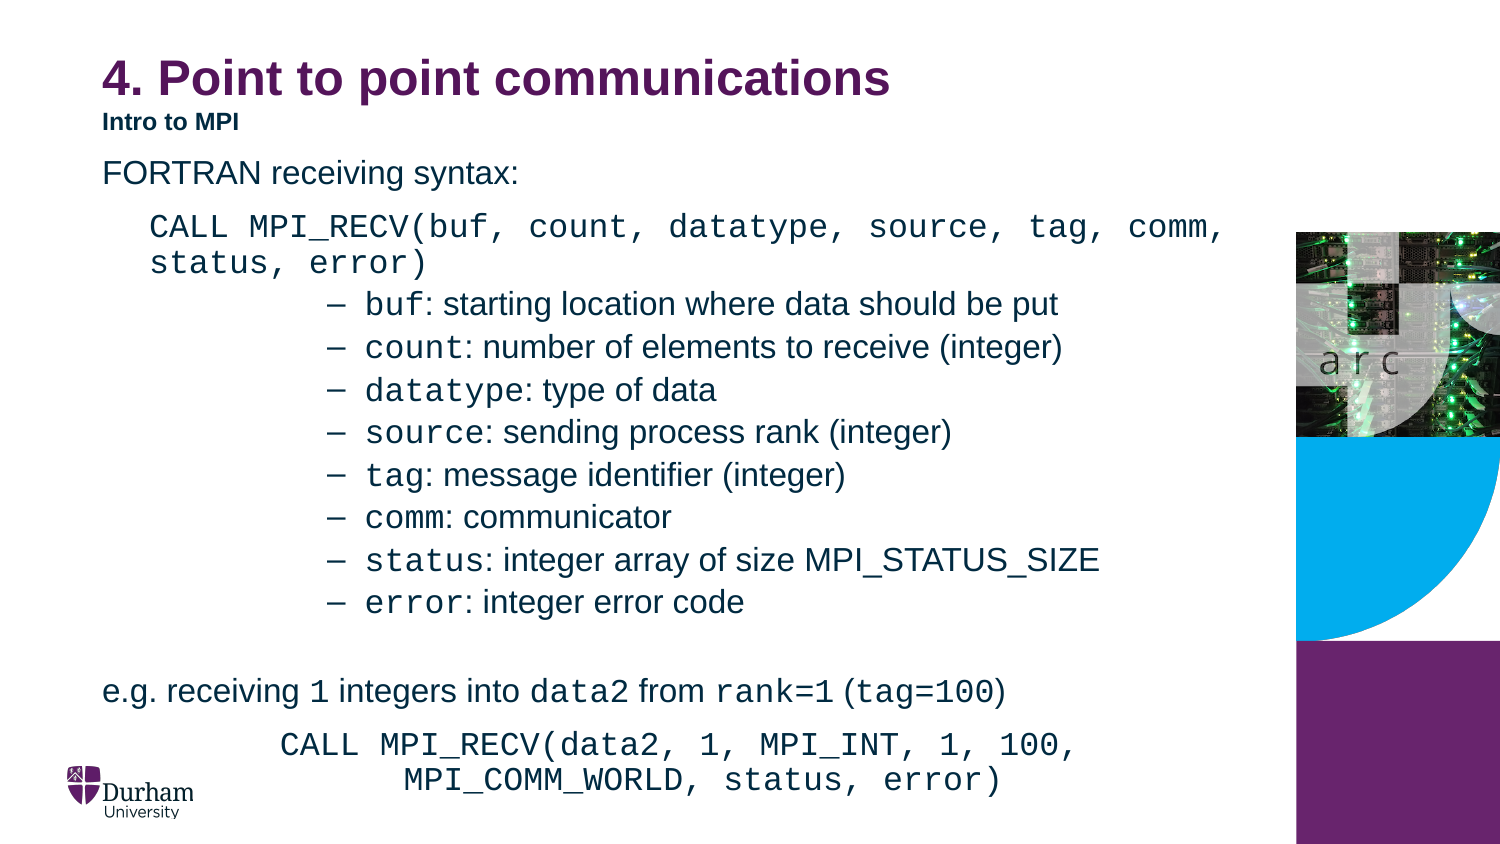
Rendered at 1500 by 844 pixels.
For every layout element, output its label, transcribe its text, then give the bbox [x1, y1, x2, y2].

picture [1296, 232, 1500, 436]
text_box [1296, 640, 1500, 844]
title 4. Point to point communications Intro to MPI [101, 45, 1399, 187]
list FORTRAN receiving syntax: CALL MPI_RECV(buf, count, datatype, source, tag, comm, status, error) buf: starting location where data should be put count: number of elements to receive (integer) datatype: type of data source: sending process rank (integer) tag: message identifier (integer) comm: communicator status: integer array of size MPI_STATUS_SIZE error: integer error code e.g. receiving 1 integers into data2 from rank=1 (tag=100) CALL MPI_RECV(data2, 1, MPI_INT, 1, 100, MPI_COMM_WORLD, status, error) [101, 156, 1258, 742]
picture [67, 766, 193, 819]
picture [1332, 467, 1500, 640]
